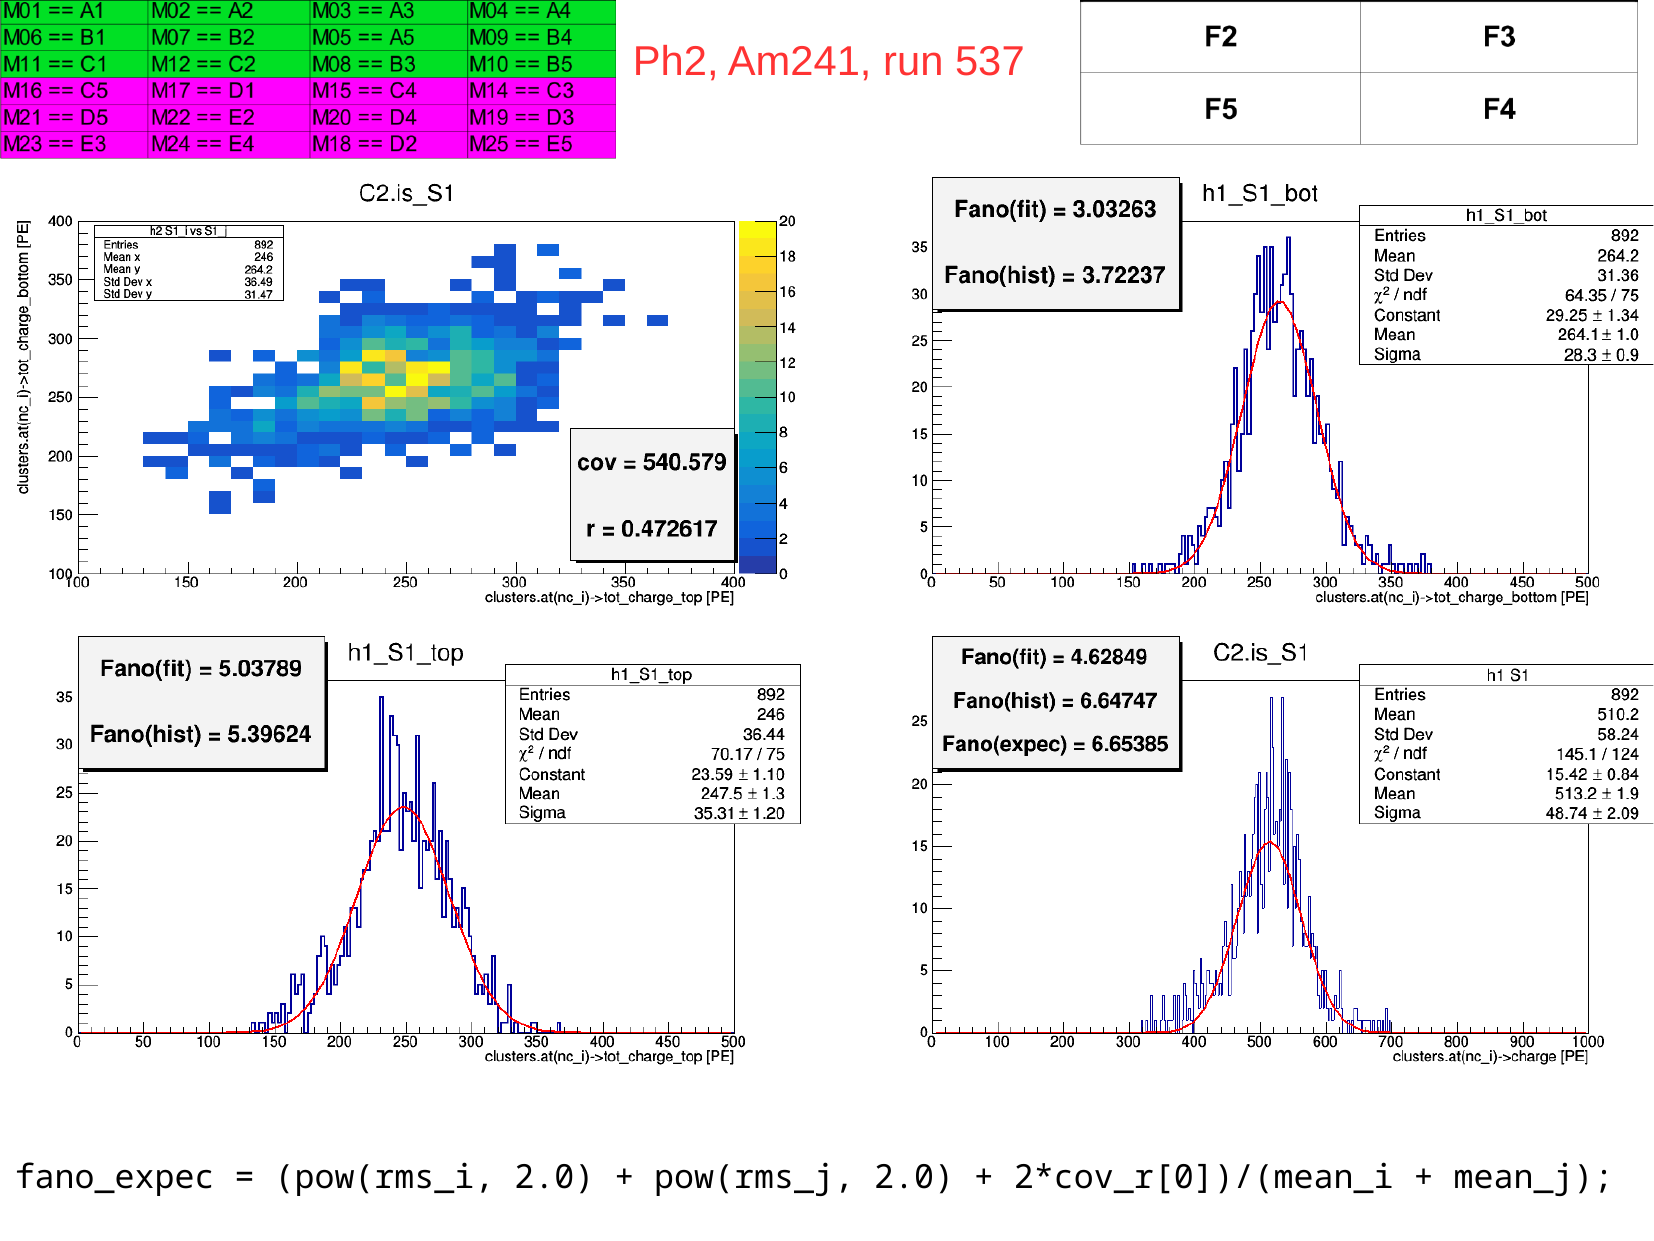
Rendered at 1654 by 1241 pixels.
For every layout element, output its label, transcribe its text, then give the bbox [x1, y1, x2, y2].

text_box fano_expec = (pow(rms_i, 2.0) + pow(rms_j, 2.0) + 2*cov_r[0])/(mean_i + mean_j); [0, 1145, 1654, 1224]
picture [6, 174, 1654, 1073]
picture [0, 0, 616, 159]
text_box Ph2, Am241, run 537 [488, 29, 1171, 166]
picture [1080, 0, 1638, 145]
